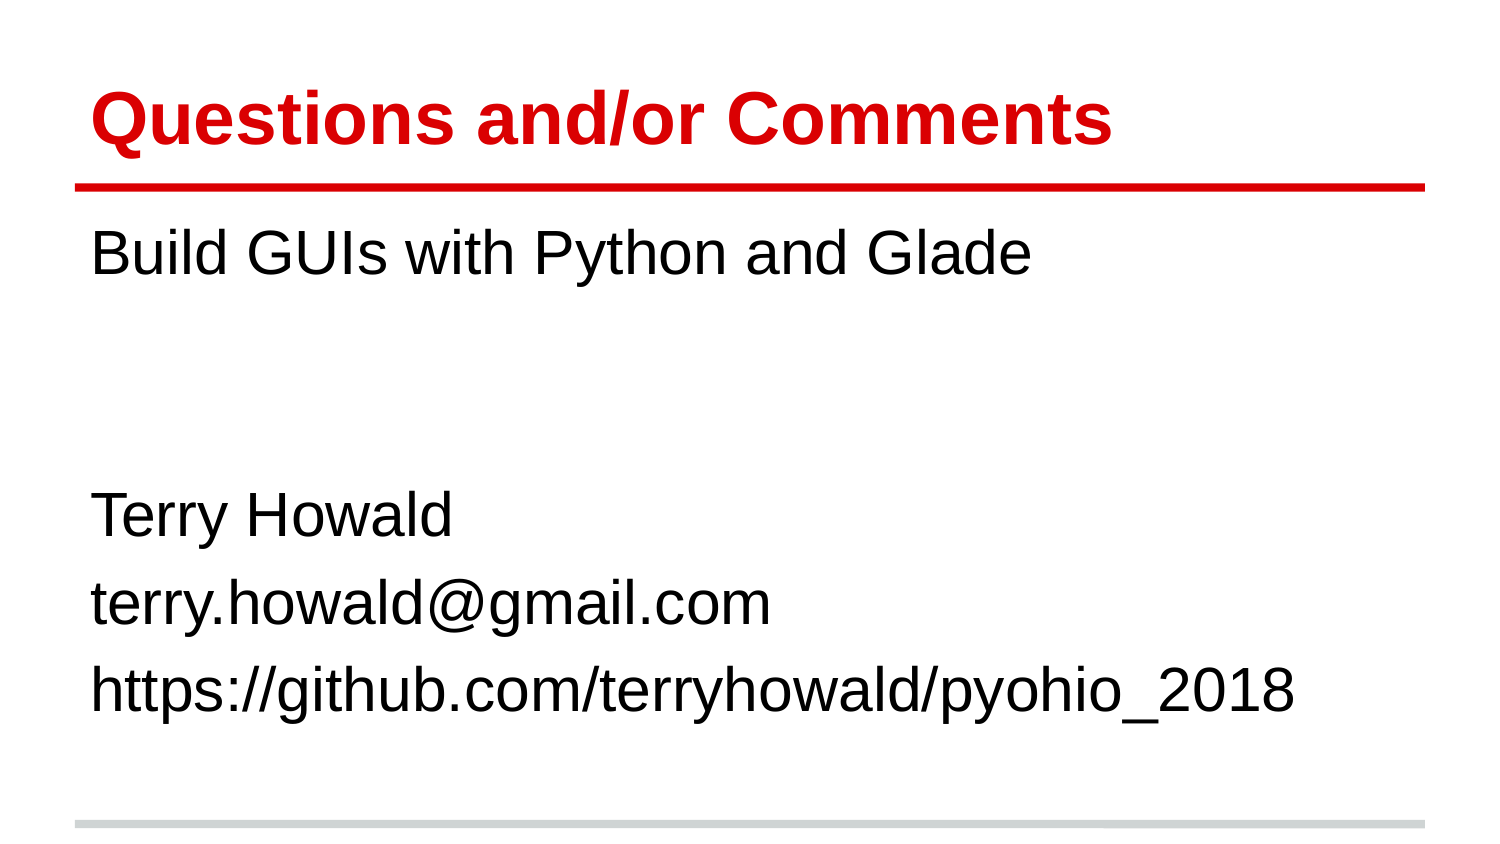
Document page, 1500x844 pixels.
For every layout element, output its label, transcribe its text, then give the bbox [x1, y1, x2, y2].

list Build GUIs with Python and Glade Terry Howald terry.howald@gmail.com https://github.com/terryhowald/pyohio_2018 [75, 196, 1425, 808]
title Questions and/or Comments [75, 33, 1425, 175]
